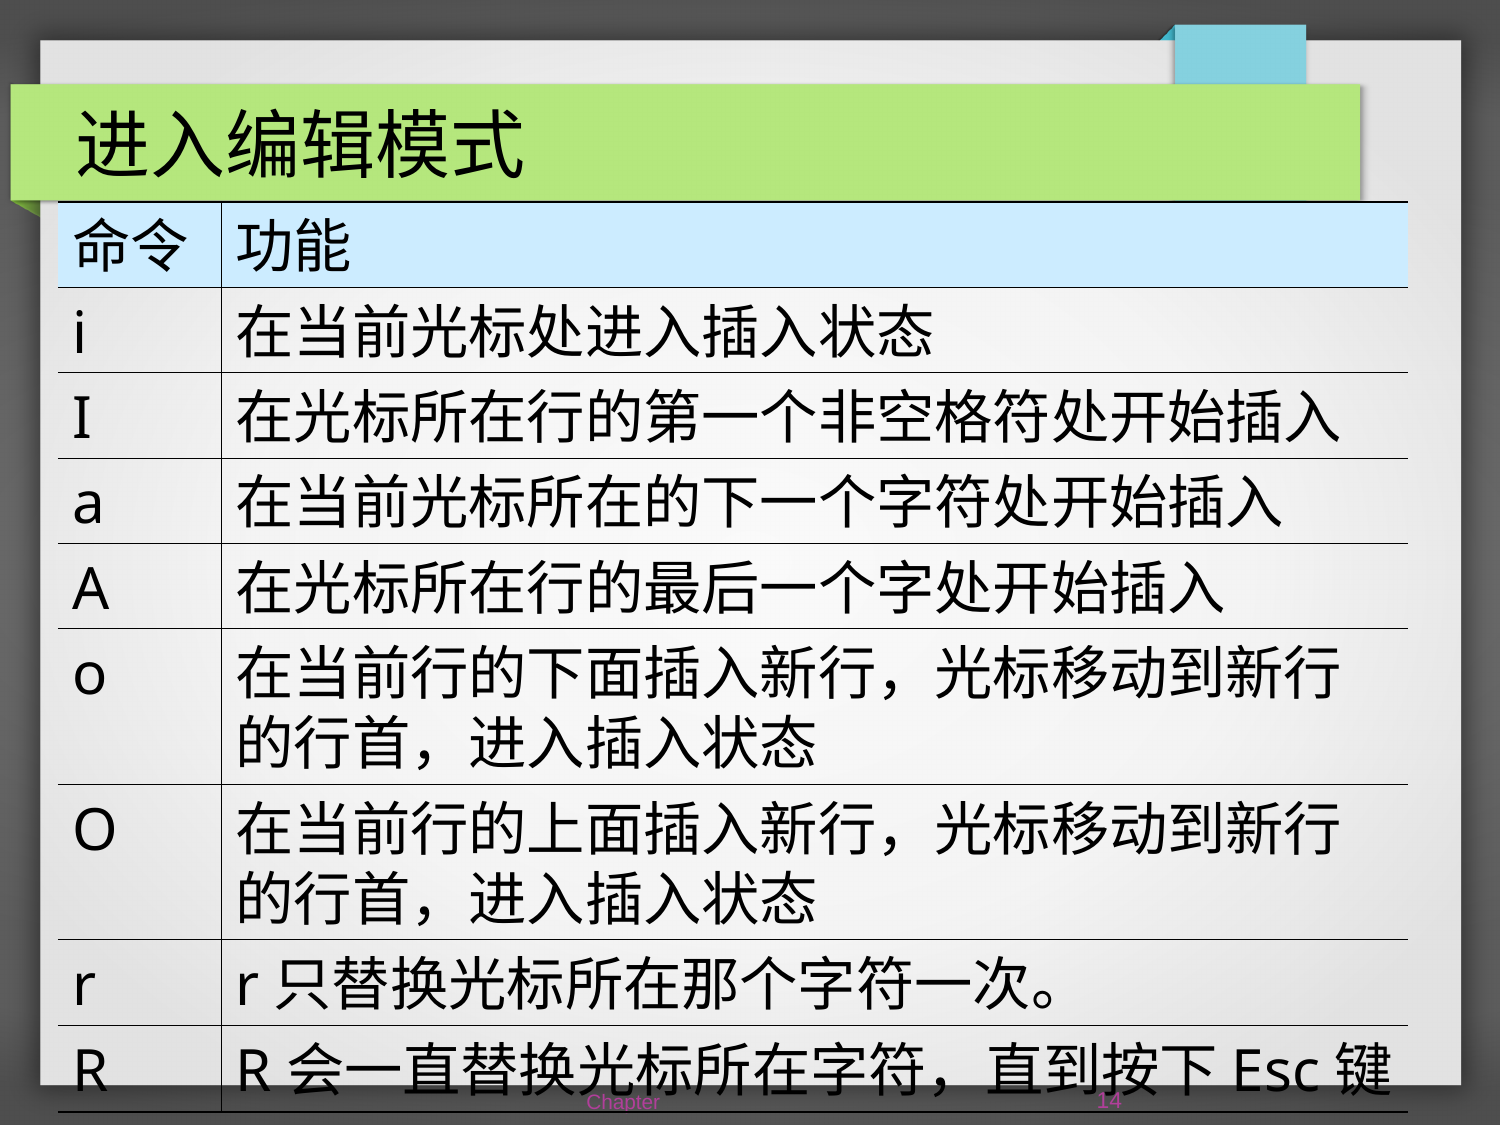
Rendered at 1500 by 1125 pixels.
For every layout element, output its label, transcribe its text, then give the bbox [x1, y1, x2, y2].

table_header 功能 [222, 203, 1408, 287]
picture [0, 0, 1500, 1125]
title 进入编辑模式 [75, 85, 1147, 193]
table_cell 在光标所在行的最后一个字处开始插入 [222, 544, 1408, 628]
table_cell r [58, 940, 221, 1025]
table_cell 在光标所在行的第一个非空格符处开始插入 [222, 373, 1408, 458]
table_cell R [58, 1026, 221, 1111]
table_cell O [58, 785, 221, 939]
table_cell R会一直替换光标所在字符，直到按下Esc键 [222, 1026, 1408, 1111]
table_cell A [58, 544, 221, 628]
table_cell r只替换光标所在那个字符一次。 [222, 940, 1408, 1025]
table_cell 在当前光标所在的下一个字符处开始插入 [222, 459, 1408, 543]
table_cell 在当前行的上面插入新行，光标移动到新行的行首，进入插入状态 [222, 785, 1408, 939]
table_cell I [58, 373, 221, 458]
table_cell o [58, 629, 221, 784]
table_cell a [58, 459, 221, 543]
table_cell i [58, 288, 221, 372]
table_cell 在当前光标处进入插入状态 [222, 288, 1408, 372]
table_cell 在当前行的下面插入新行，光标移动到新行的行首，进入插入状态 [222, 629, 1408, 784]
table_header 命令 [58, 203, 221, 287]
